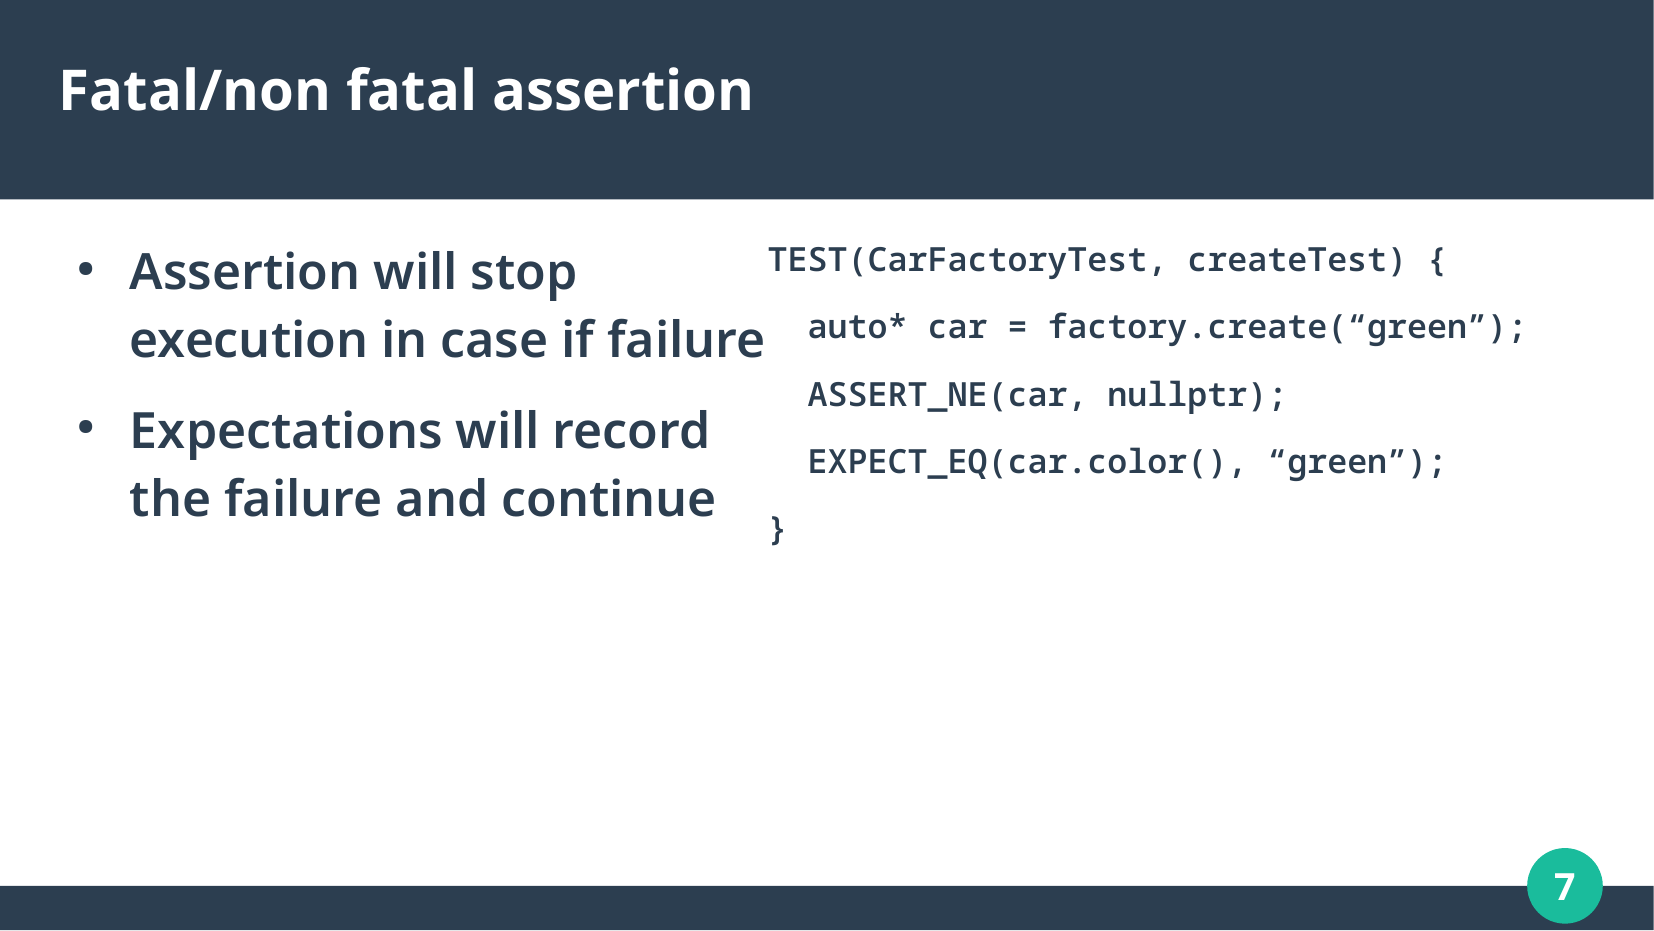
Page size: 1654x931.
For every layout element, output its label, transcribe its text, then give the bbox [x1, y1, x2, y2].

list Assertion will stop execution in case if failure Expectations will record the failure and continue [59, 236, 767, 857]
title Fatal/non fatal assertion [59, 29, 1595, 148]
list TEST(CarFactoryTest, createTest) { auto* car = factory.create(“green”); ASSERT_NE(car, nullptr); EXPECT_EQ(car.color(), “green”); } [767, 236, 1596, 857]
